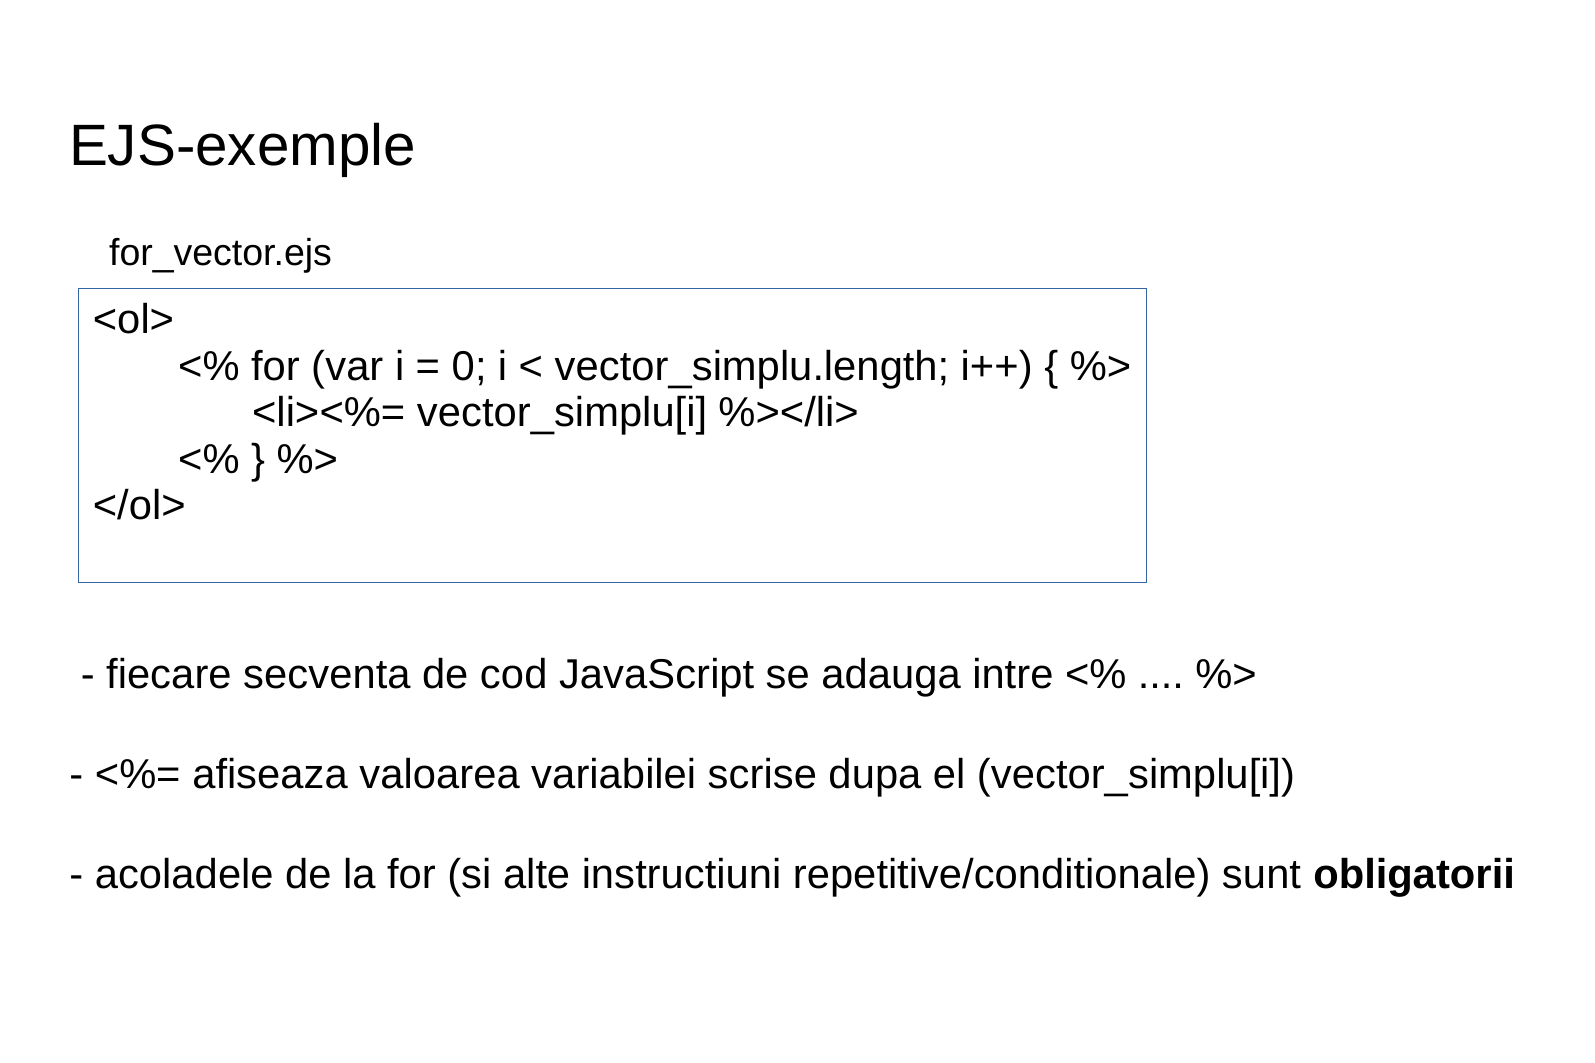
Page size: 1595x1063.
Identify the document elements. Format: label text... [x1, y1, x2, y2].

text_box for_vector.ejs [94, 224, 347, 282]
title EJS-exemple [54, 91, 1541, 211]
text_box <ol> <% for (var i = 0; i < vector_simplu.length; i++) { %> <li><%= vector_simplu[i] %></li> <% } %> </ol> [78, 288, 1147, 583]
